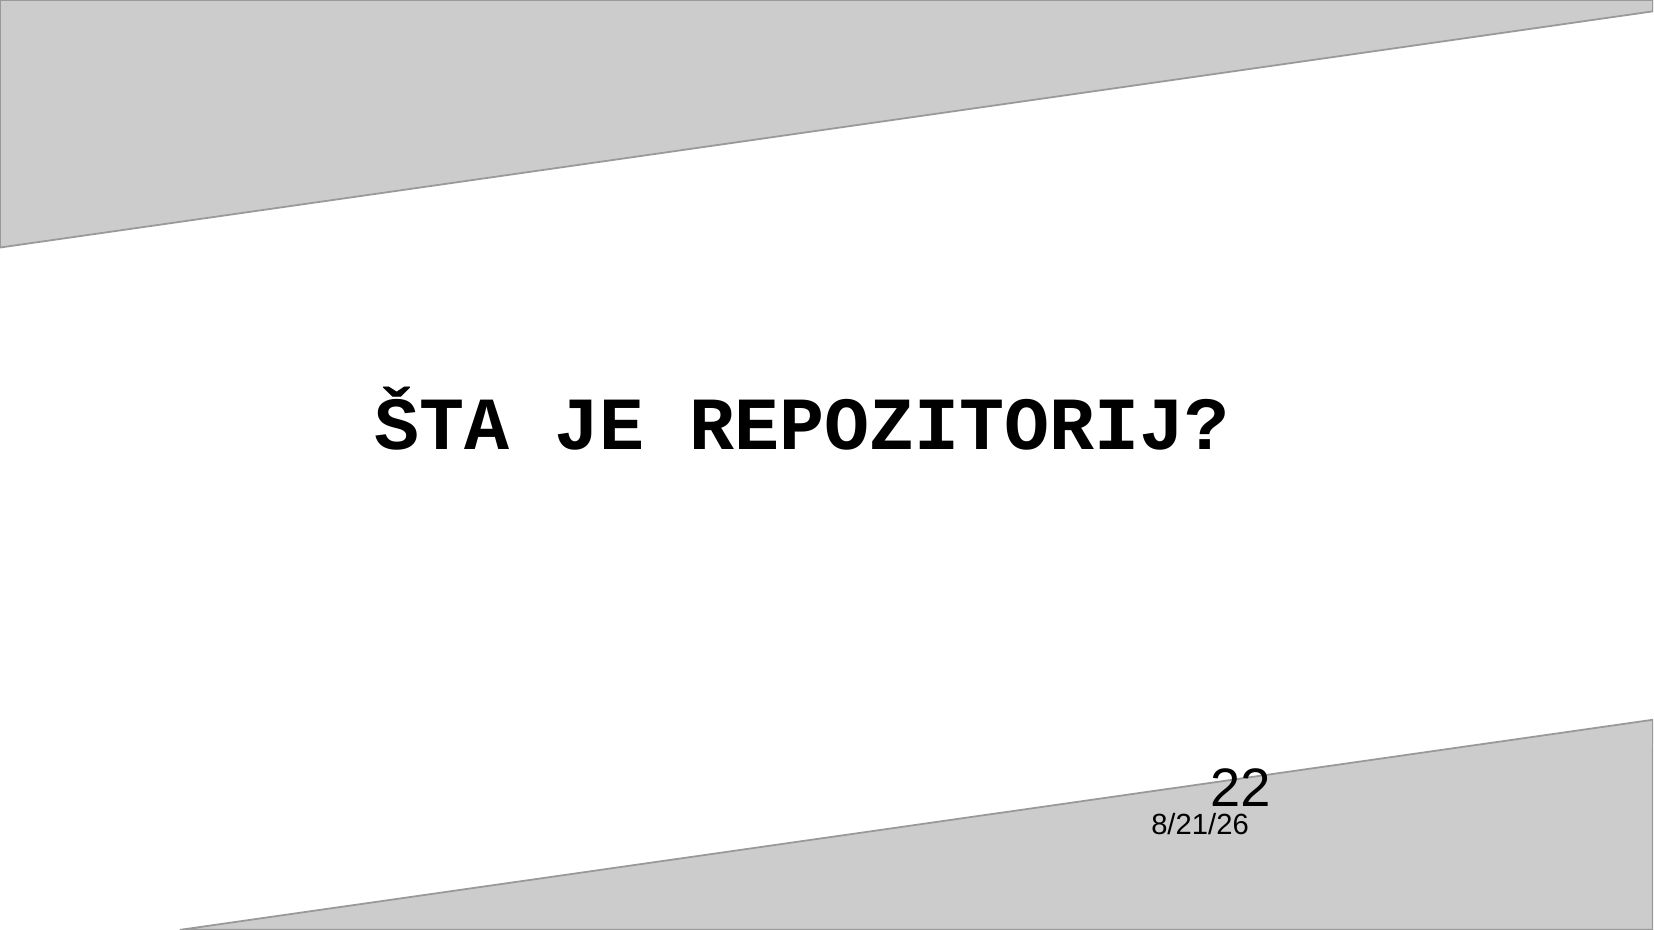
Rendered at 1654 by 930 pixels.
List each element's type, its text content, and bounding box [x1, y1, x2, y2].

text_box [1210, 752, 1624, 817]
title ŠTA JE REPOZITORIJ? [64, 374, 1541, 466]
text_box 7/1/2023 [1151, 805, 1624, 871]
